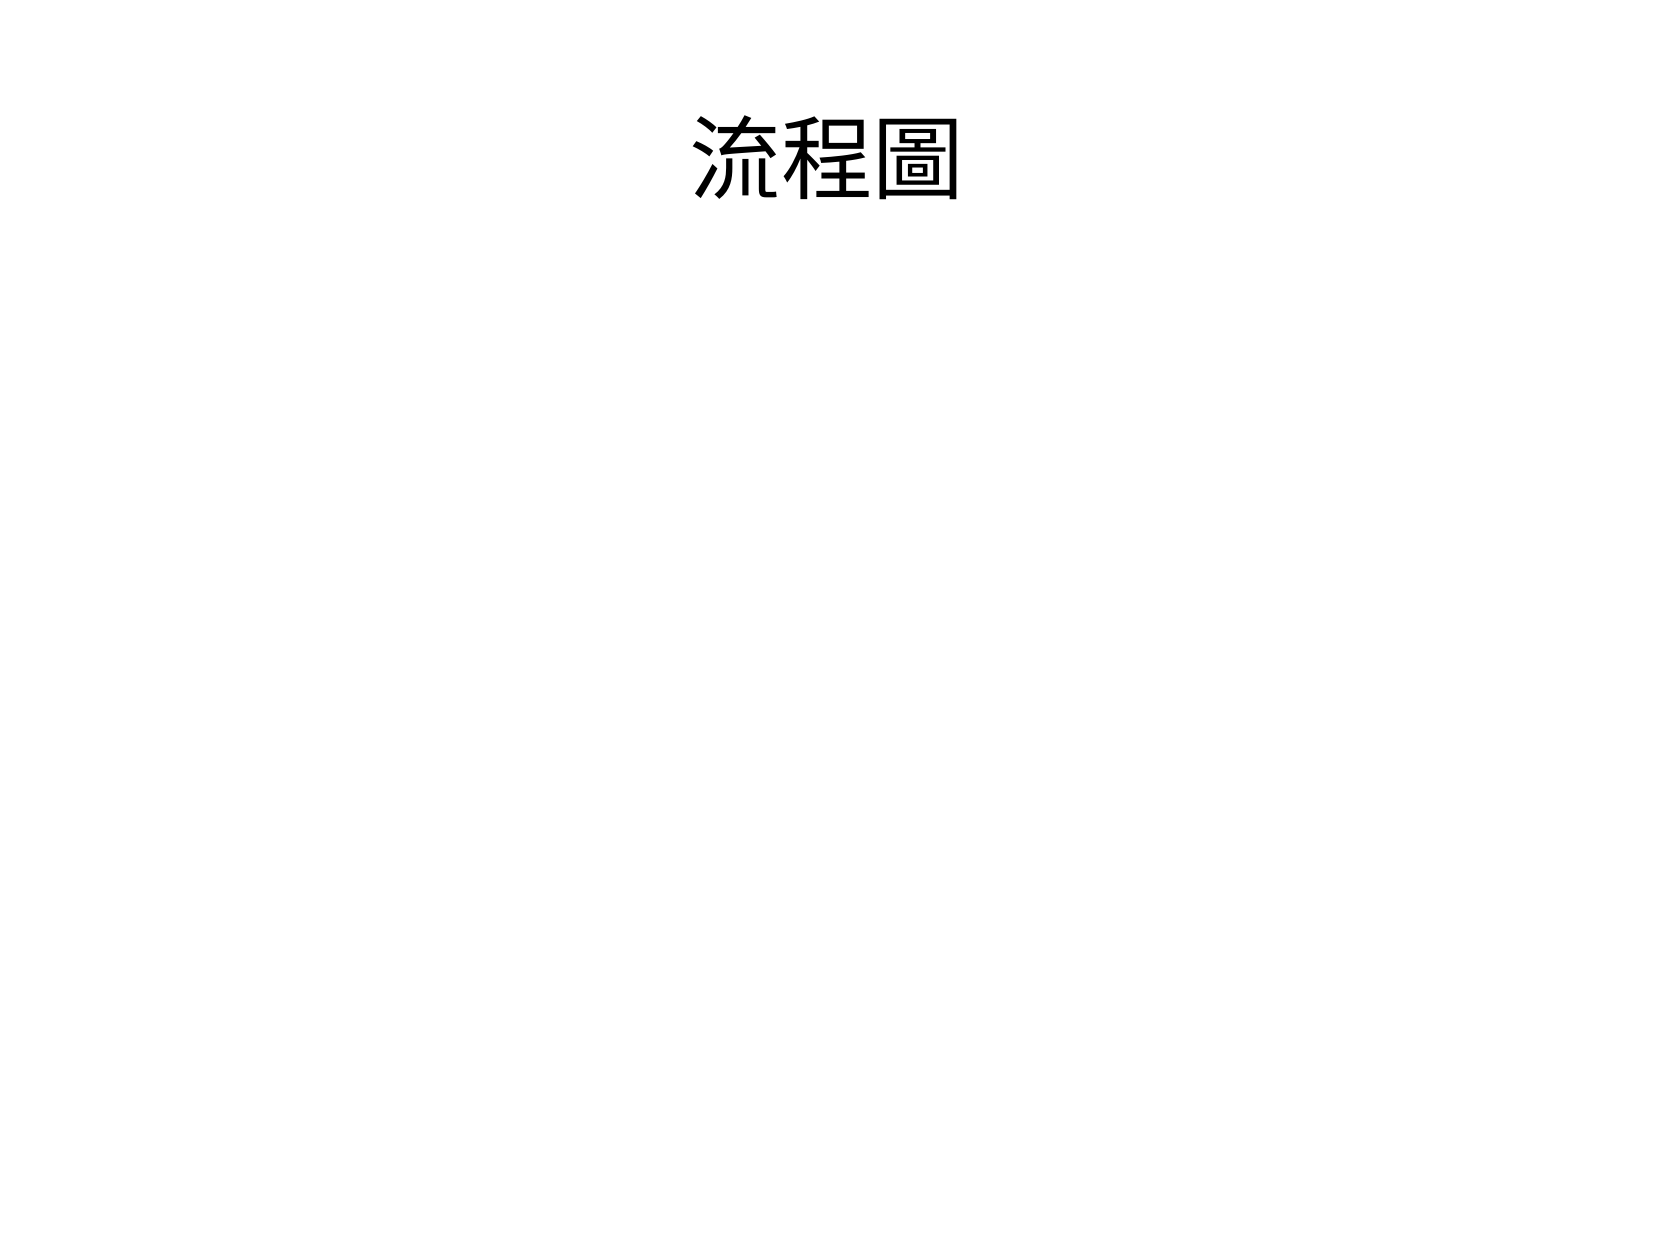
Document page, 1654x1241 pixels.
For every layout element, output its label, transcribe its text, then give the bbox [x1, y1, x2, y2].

title 流程圖 [82, 49, 1571, 257]
